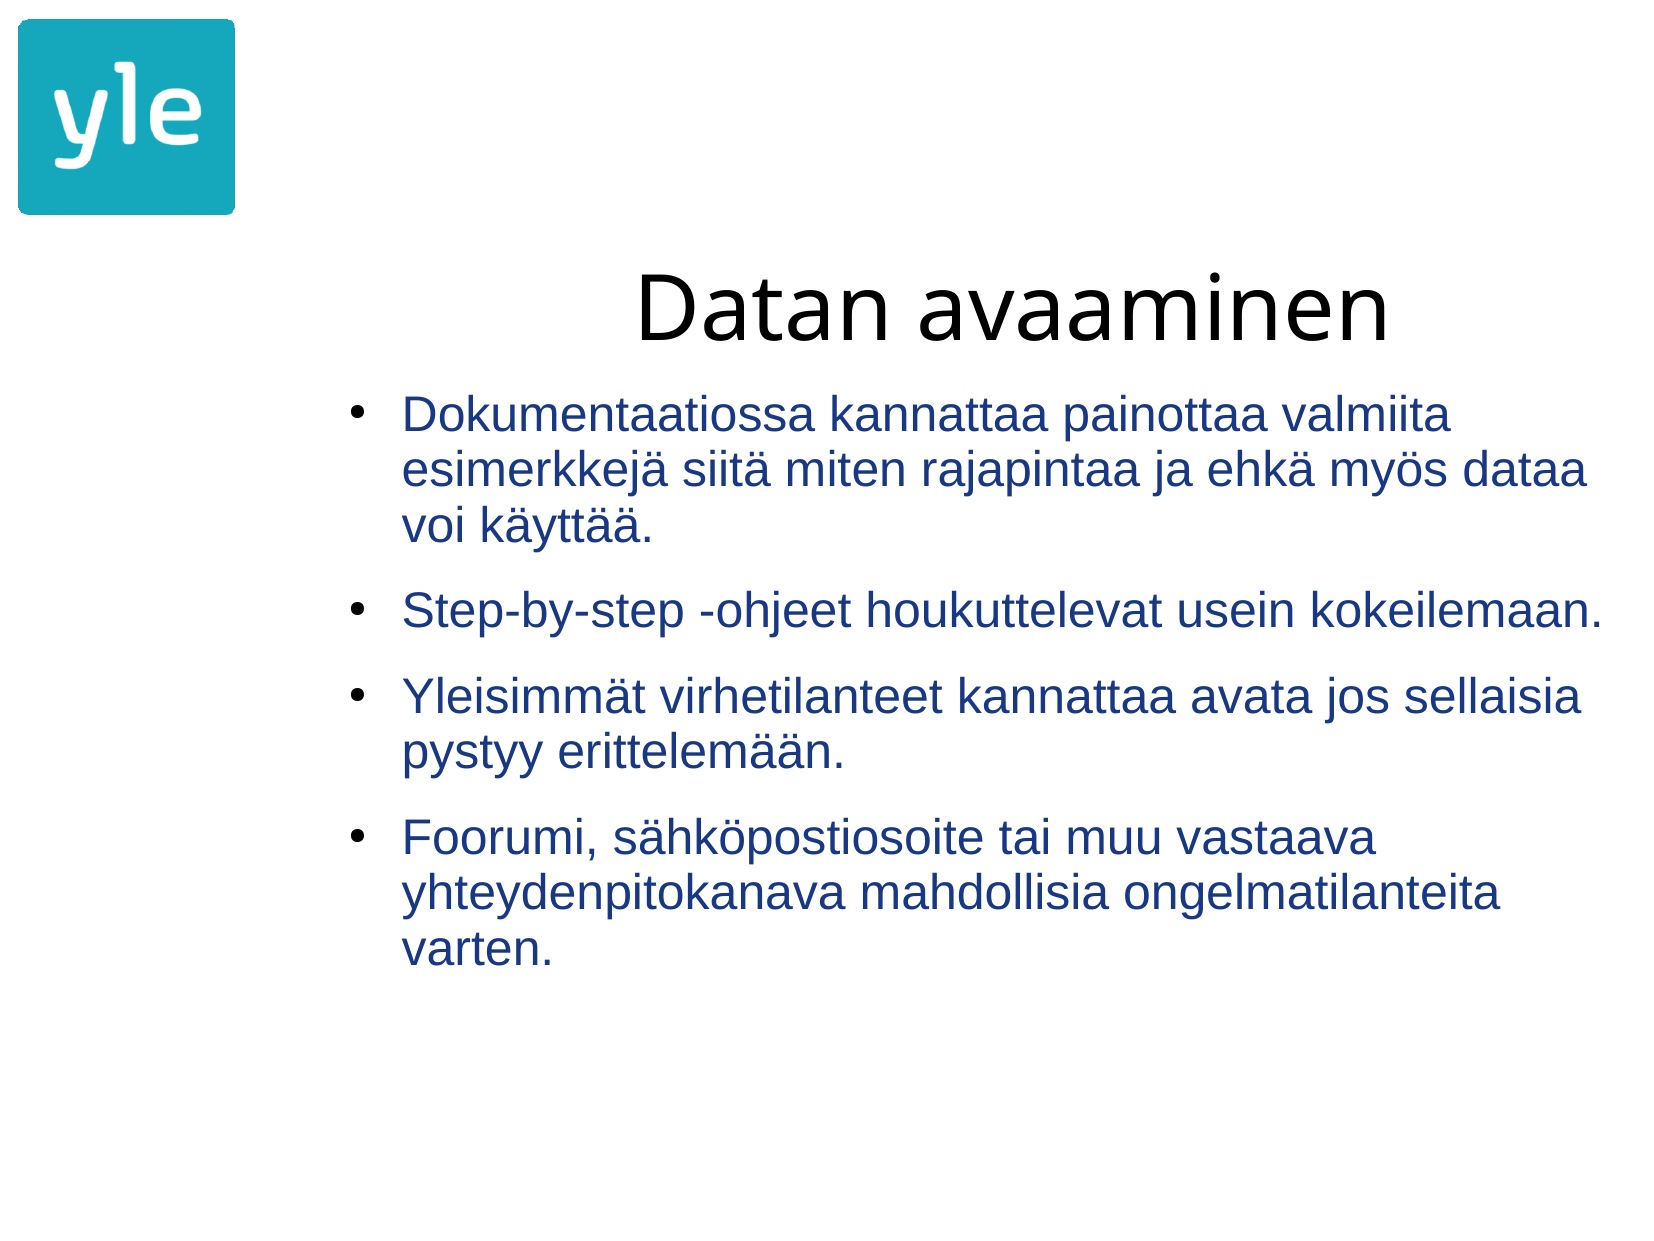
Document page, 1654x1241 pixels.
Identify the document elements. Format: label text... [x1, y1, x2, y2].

title Datan avaaminen [351, 254, 1654, 357]
list Dokumentaatiossa kannattaa painottaa valmiita esimerkkejä siitä miten rajapintaa ja ehkä myös dataa voi käyttää. Step-by-step -ohjeet houkuttelevat usein kokeilemaan. Yleisimmät virhetilanteet kannattaa avata jos sellaisia pystyy erittelemään. Foorumi, sähköpostiosoite tai muu vastaava yhteydenpitokanava mahdollisia ongelmatilanteita varten. [330, 385, 1627, 1117]
picture [18, 19, 235, 215]
